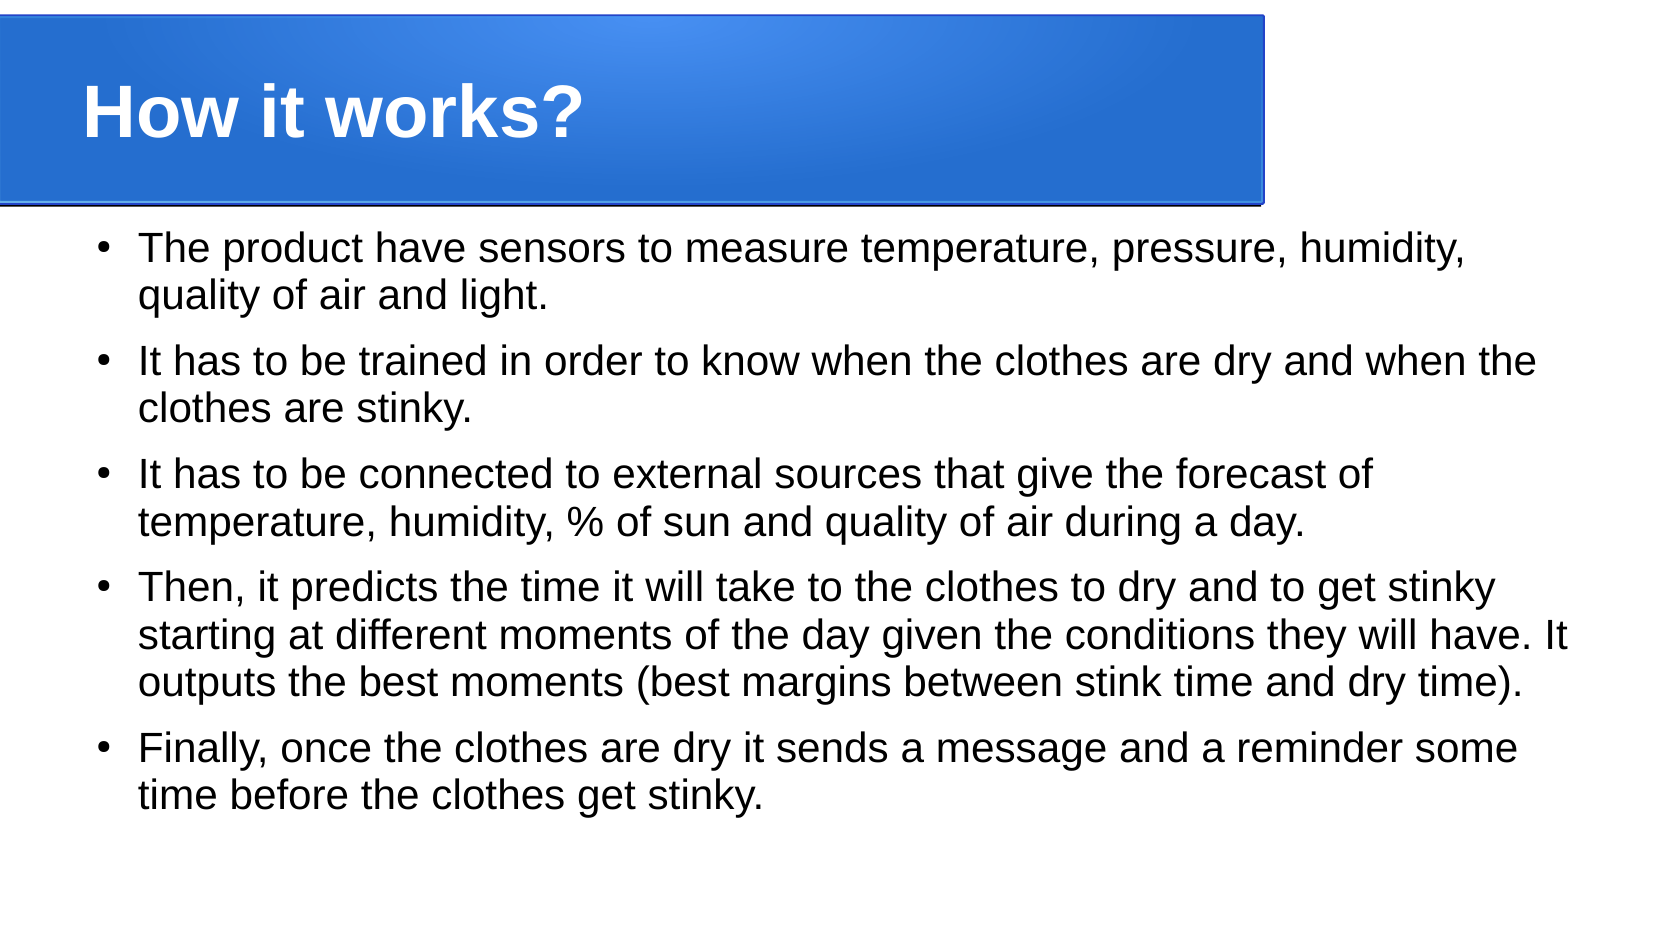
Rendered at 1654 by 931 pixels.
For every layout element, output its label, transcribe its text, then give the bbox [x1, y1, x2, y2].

title How it works? [82, 35, 1235, 189]
list The product have sensors to measure temperature, pressure, humidity, quality of air and light. It has to be trained in order to know when the clothes are dry and when the clothes are stinky. It has to be connected to external sources that give the forecast of temperature, humidity, % of sun and quality of air during a day. Then, it predicts the time it will take to the clothes to dry and to get stinky starting at different moments of the day given the conditions they will have. It outputs the best moments (best margins between stink time and dry time). Finally, once the clothes are dry it sends a message and a reminder some time before the clothes get stinky. [82, 224, 1571, 826]
